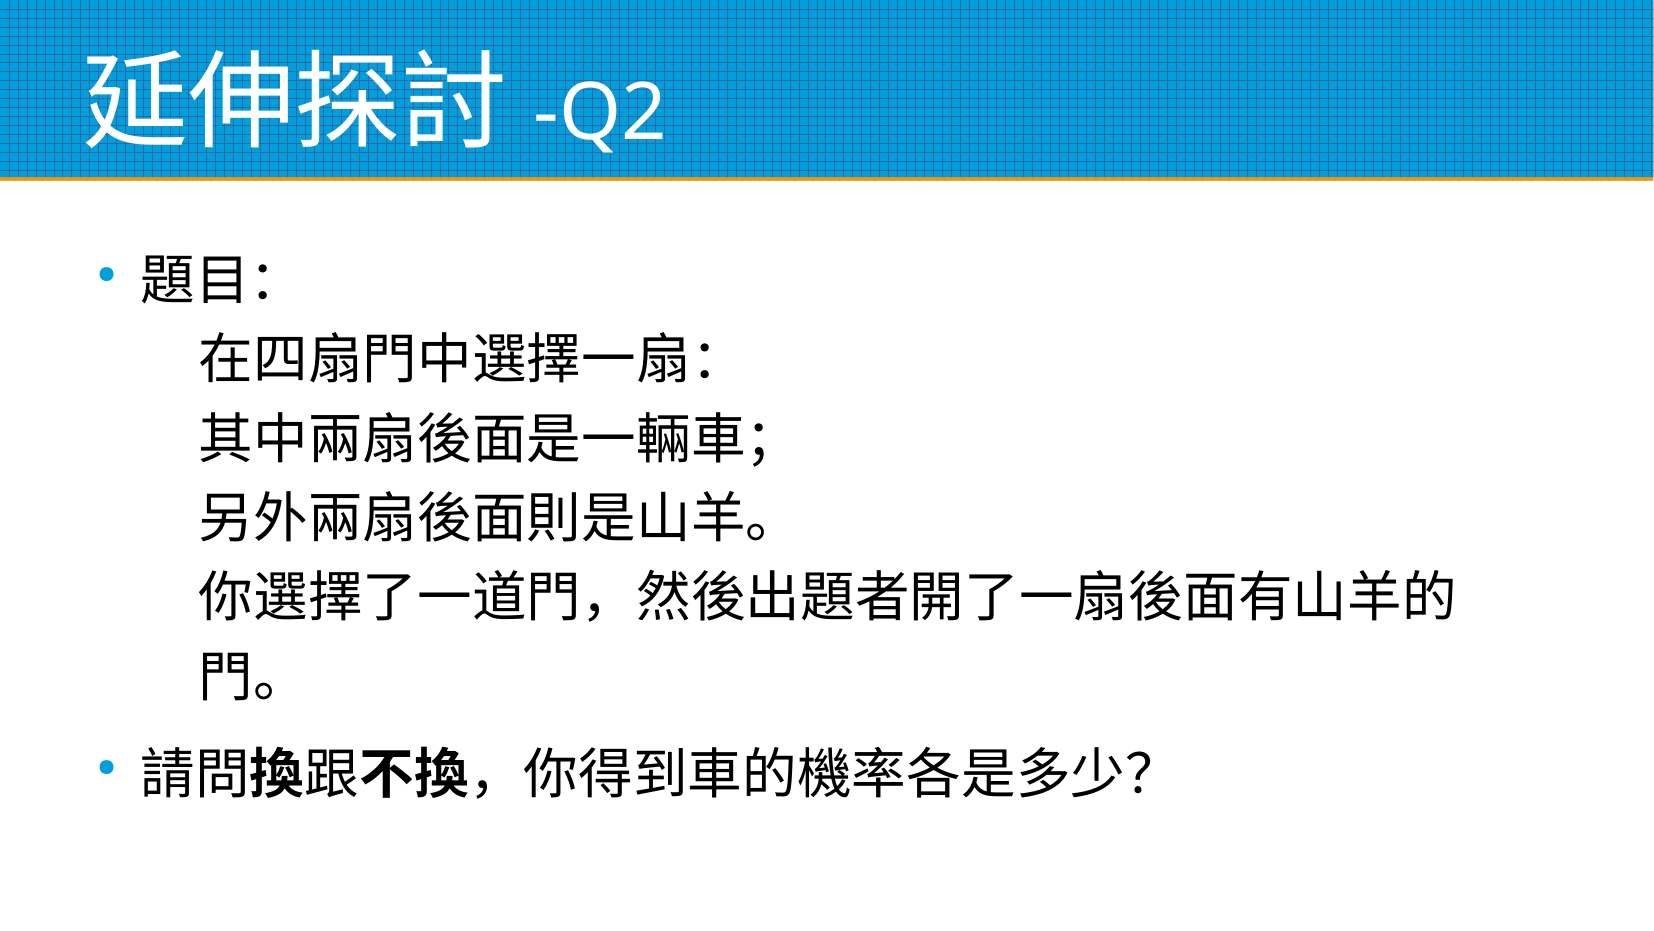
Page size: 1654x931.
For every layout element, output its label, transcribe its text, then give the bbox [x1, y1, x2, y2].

title 延伸探討-Q2 [82, 14, 1571, 171]
list 題目： 在四扇門中選擇一扇： 其中兩扇後面是一輛車； 另外兩扇後面則是山羊。 你選擇了一道門，然後出題者開了一扇後面有山羊的門。 請問換跟不換，你得到車的機率各是多少？ [82, 236, 1563, 811]
